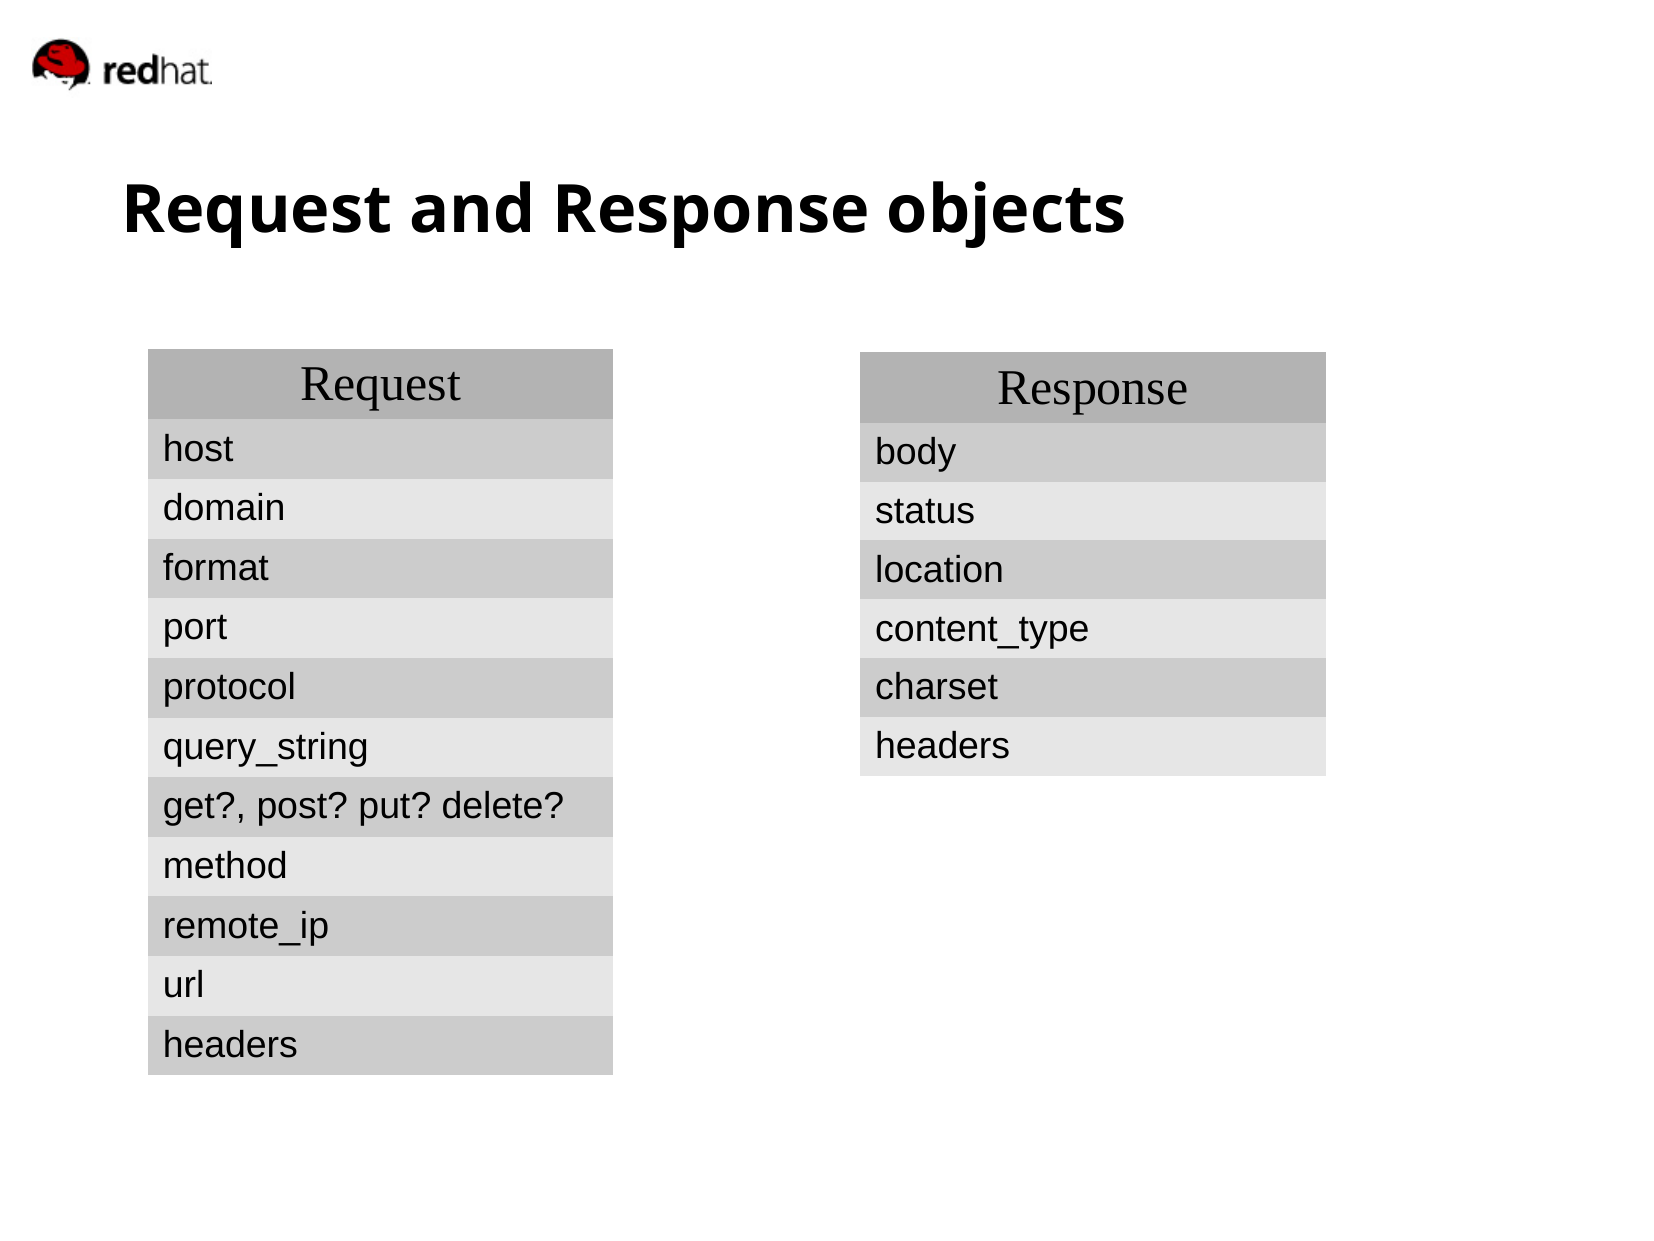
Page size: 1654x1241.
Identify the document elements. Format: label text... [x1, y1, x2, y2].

picture [31, 37, 212, 98]
table_cell remote_ip [148, 896, 613, 956]
table_cell headers [860, 717, 1326, 776]
table_cell status [860, 482, 1326, 540]
table_cell domain [148, 479, 613, 539]
table_cell port [148, 598, 613, 658]
table_cell headers [148, 1016, 613, 1075]
table_cell query_string [148, 718, 613, 777]
table_cell method [148, 837, 613, 896]
table_header Response [860, 352, 1326, 423]
table_cell format [148, 539, 613, 598]
table_cell charset [860, 658, 1326, 717]
table_header Request [148, 349, 613, 419]
table_cell url [148, 956, 613, 1016]
table_cell location [860, 540, 1326, 599]
title Request and Response objects [121, 102, 1534, 310]
table_cell protocol [148, 658, 613, 718]
table_cell host [148, 419, 613, 479]
table_cell content_type [860, 599, 1326, 658]
table_cell get?, post? put? delete? [148, 777, 613, 837]
table_cell body [860, 423, 1326, 482]
